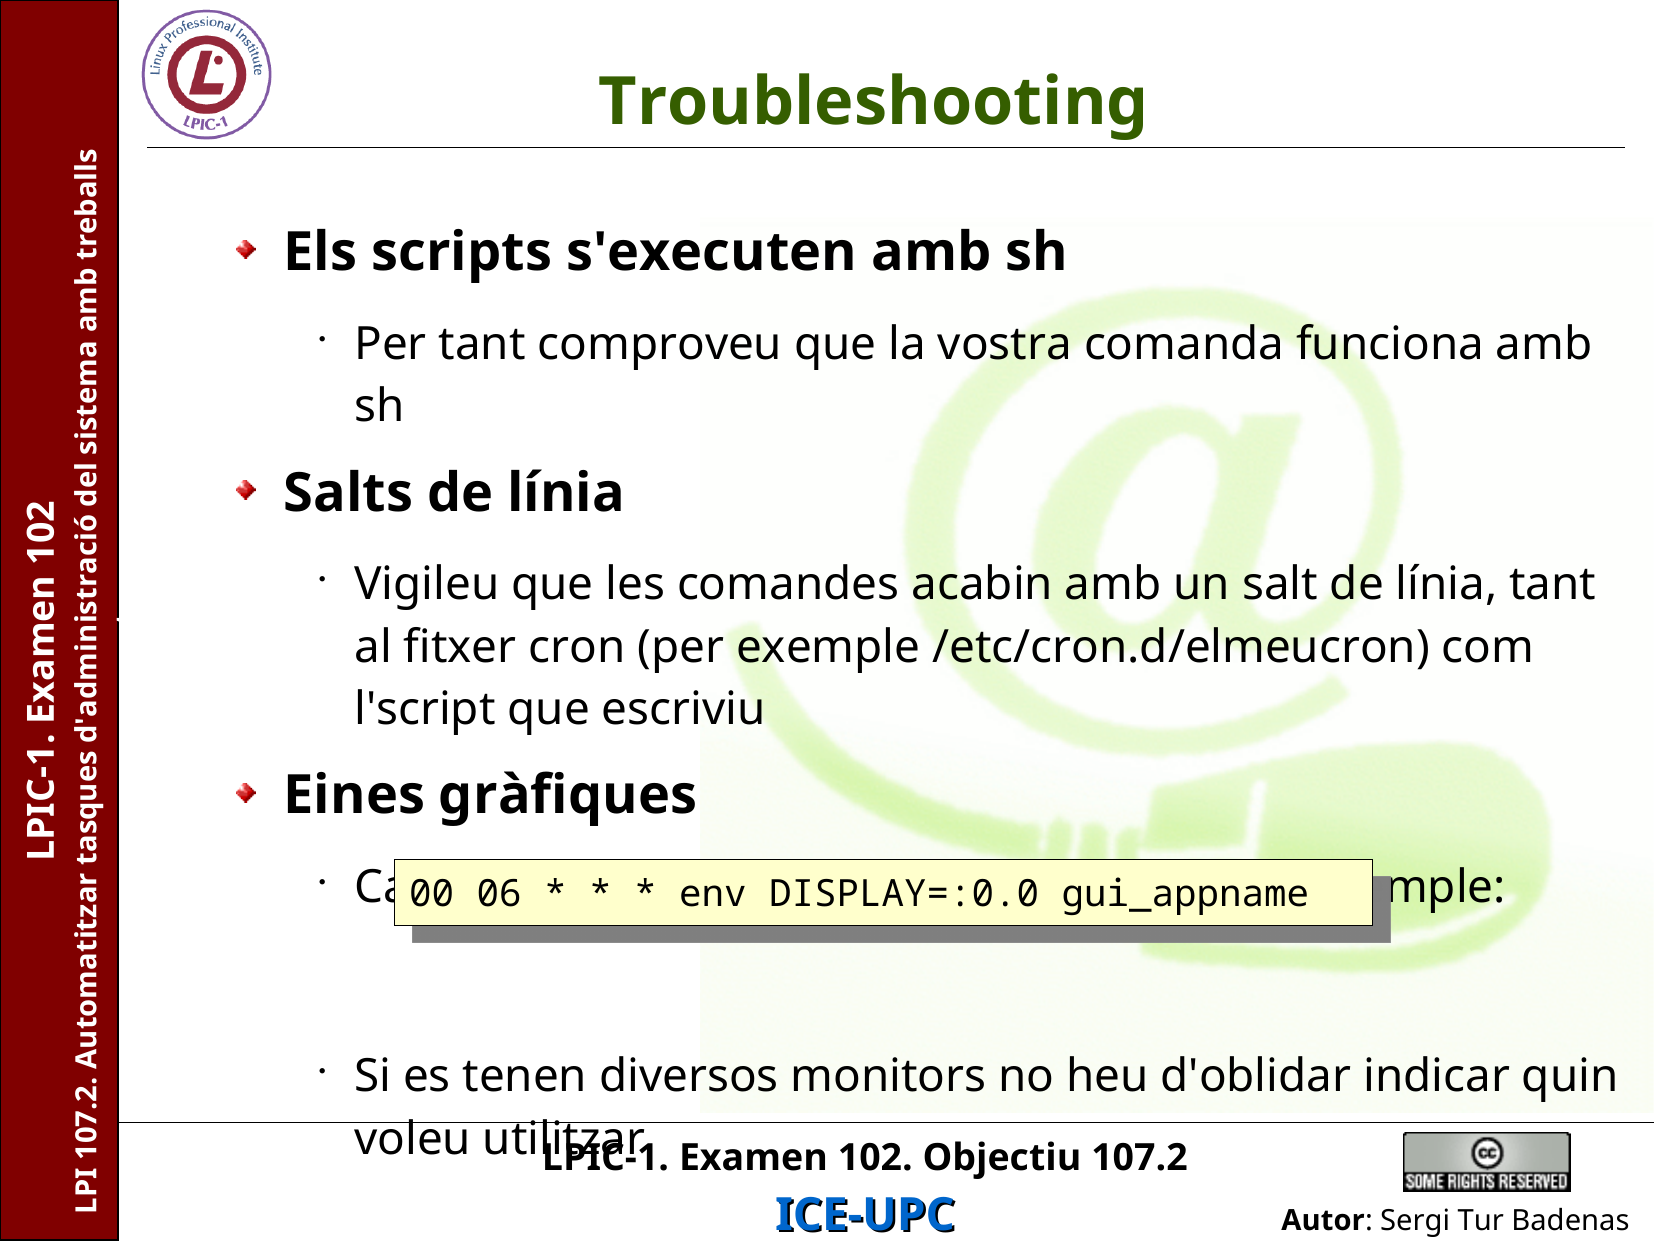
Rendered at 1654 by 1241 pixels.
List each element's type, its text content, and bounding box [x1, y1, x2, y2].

picture [1528, 1071, 1541, 1088]
picture [700, 217, 1654, 1113]
picture [840, 1071, 854, 1088]
picture [1206, 1071, 1220, 1088]
title Troubleshooting [129, 55, 1619, 142]
picture [1167, 1071, 1180, 1088]
picture [1234, 1071, 1247, 1088]
picture [1285, 1071, 1298, 1088]
picture [1101, 1071, 1113, 1076]
picture [1312, 1079, 1324, 1088]
picture [1471, 1079, 1483, 1088]
picture [135, 5, 277, 55]
picture [1558, 1071, 1570, 1088]
picture [1033, 1071, 1047, 1088]
picture [736, 1071, 750, 1088]
picture [1403, 1132, 1571, 1192]
text_box 00 06 * * * env DISPLAY=:0.0 gui_appname [394, 859, 1373, 912]
picture [1128, 1071, 1140, 1088]
picture [1410, 1071, 1423, 1088]
picture [924, 1071, 938, 1088]
list Els scripts s'executen amb sh Per tant comproveu que la vostra comanda funciona amb sh Salts de línia Vigileu que les comandes acabin amb un salt de línia, tant al fitxer cron (per exemple /etc/cron.d/elmeucron) com l'script que escriviu Eines gràfiques Cal indicar la variable d'entorn DISPLAY. Per exemple: Si es tenen diversos monitors no heu d'oblidar indicar quin voleu utilitzar [141, 212, 1630, 1071]
